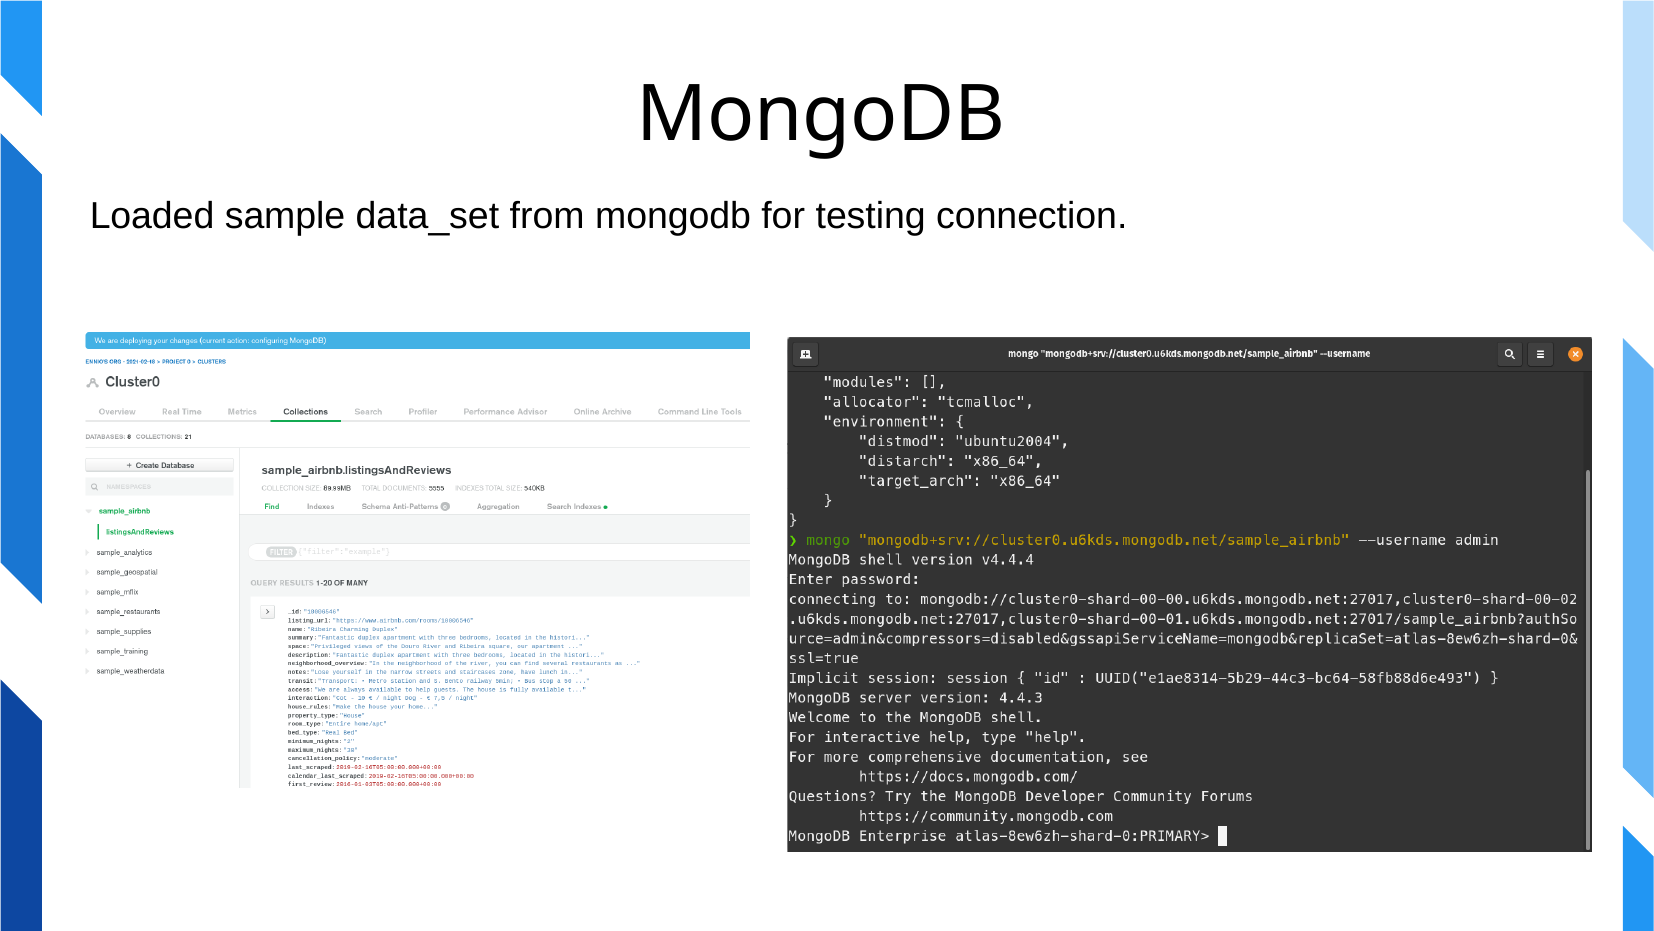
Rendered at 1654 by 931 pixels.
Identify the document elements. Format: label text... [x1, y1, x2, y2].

title MongoDB [86, 32, 1576, 188]
picture [77, 327, 751, 788]
text_box Loaded sample data_set from mongodb for testing connection. [75, 187, 1276, 263]
picture [787, 337, 1592, 852]
